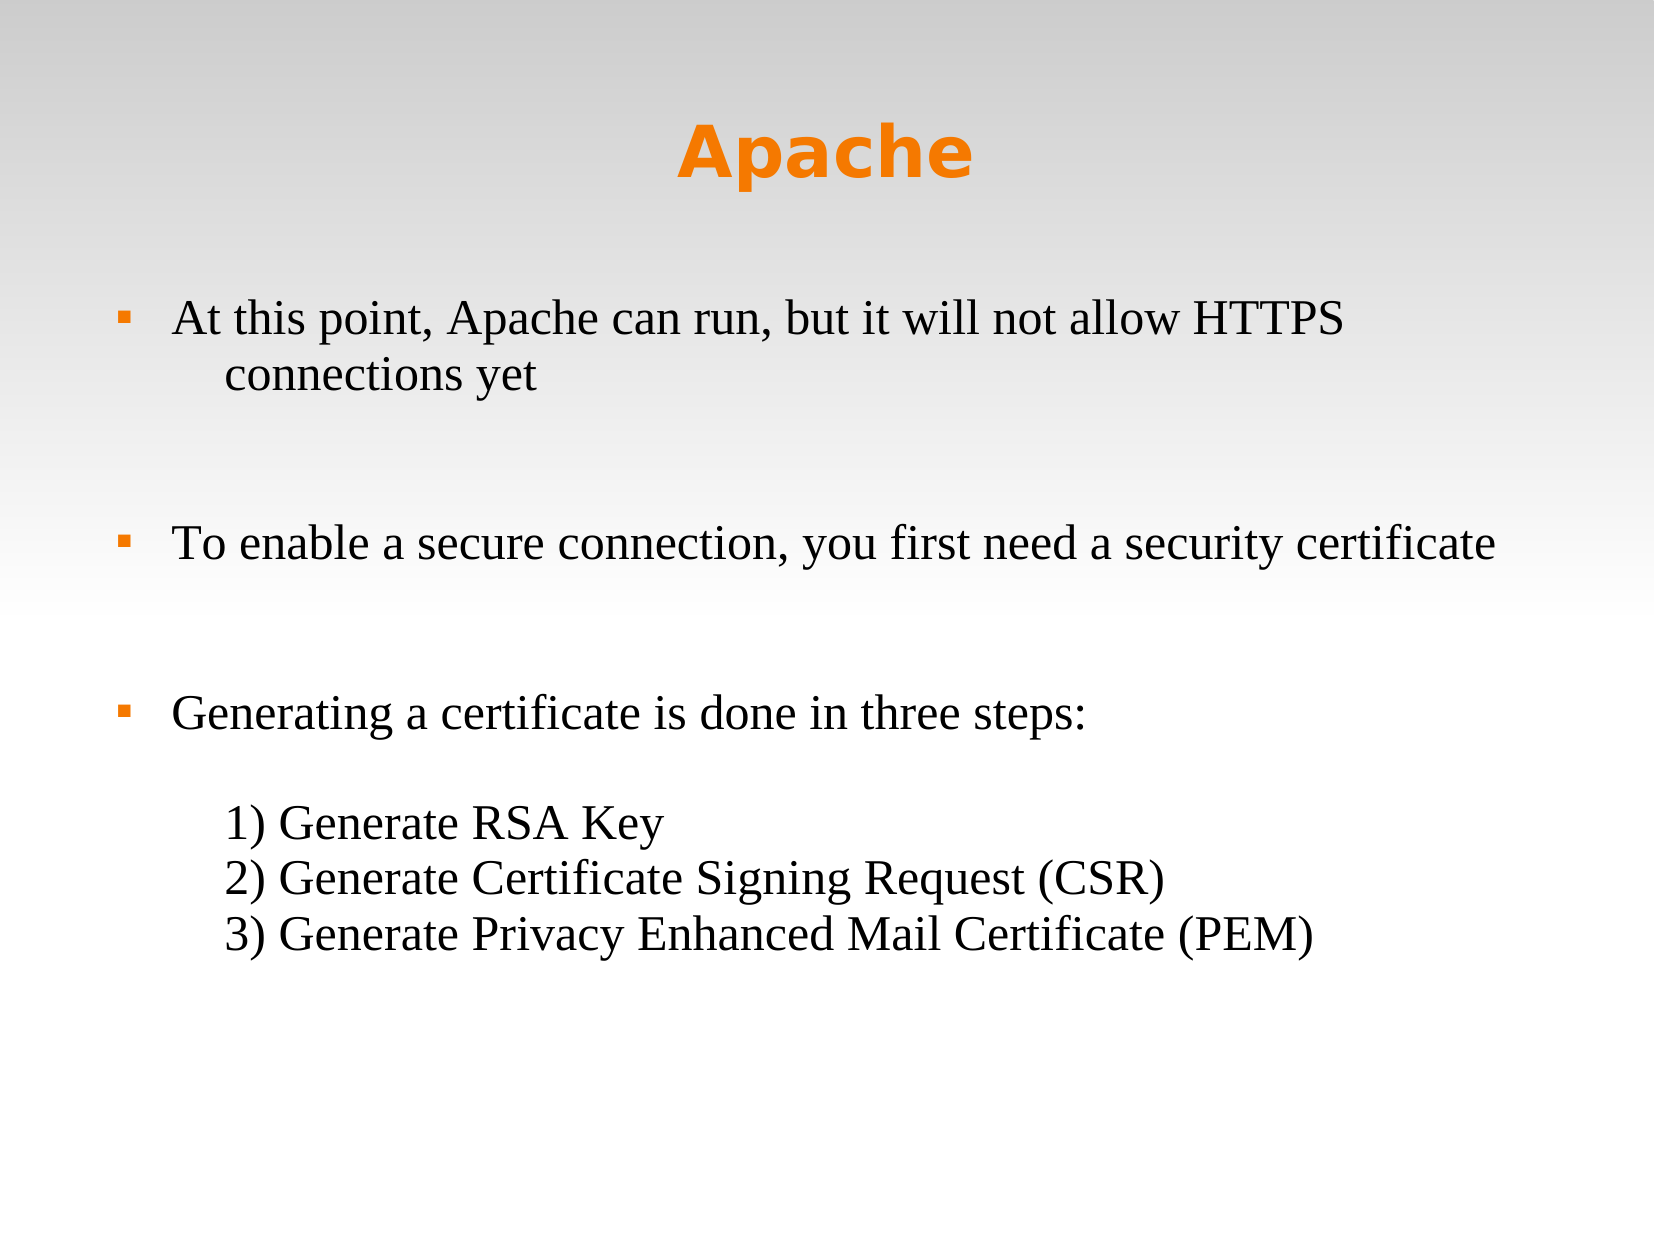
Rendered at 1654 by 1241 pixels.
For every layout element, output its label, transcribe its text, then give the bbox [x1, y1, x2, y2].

list At this point, Apache can run, but it will not allow HTTPS connections yet To enable a secure connection, you first need a security certificate Generating a certificate is done in three steps: 1) Generate RSA Key 2) Generate Certificate Signing Request (CSR) 3) Generate Privacy Enhanced Mail Certificate (PEM) [82, 290, 1571, 1135]
title Apache [82, 49, 1571, 257]
